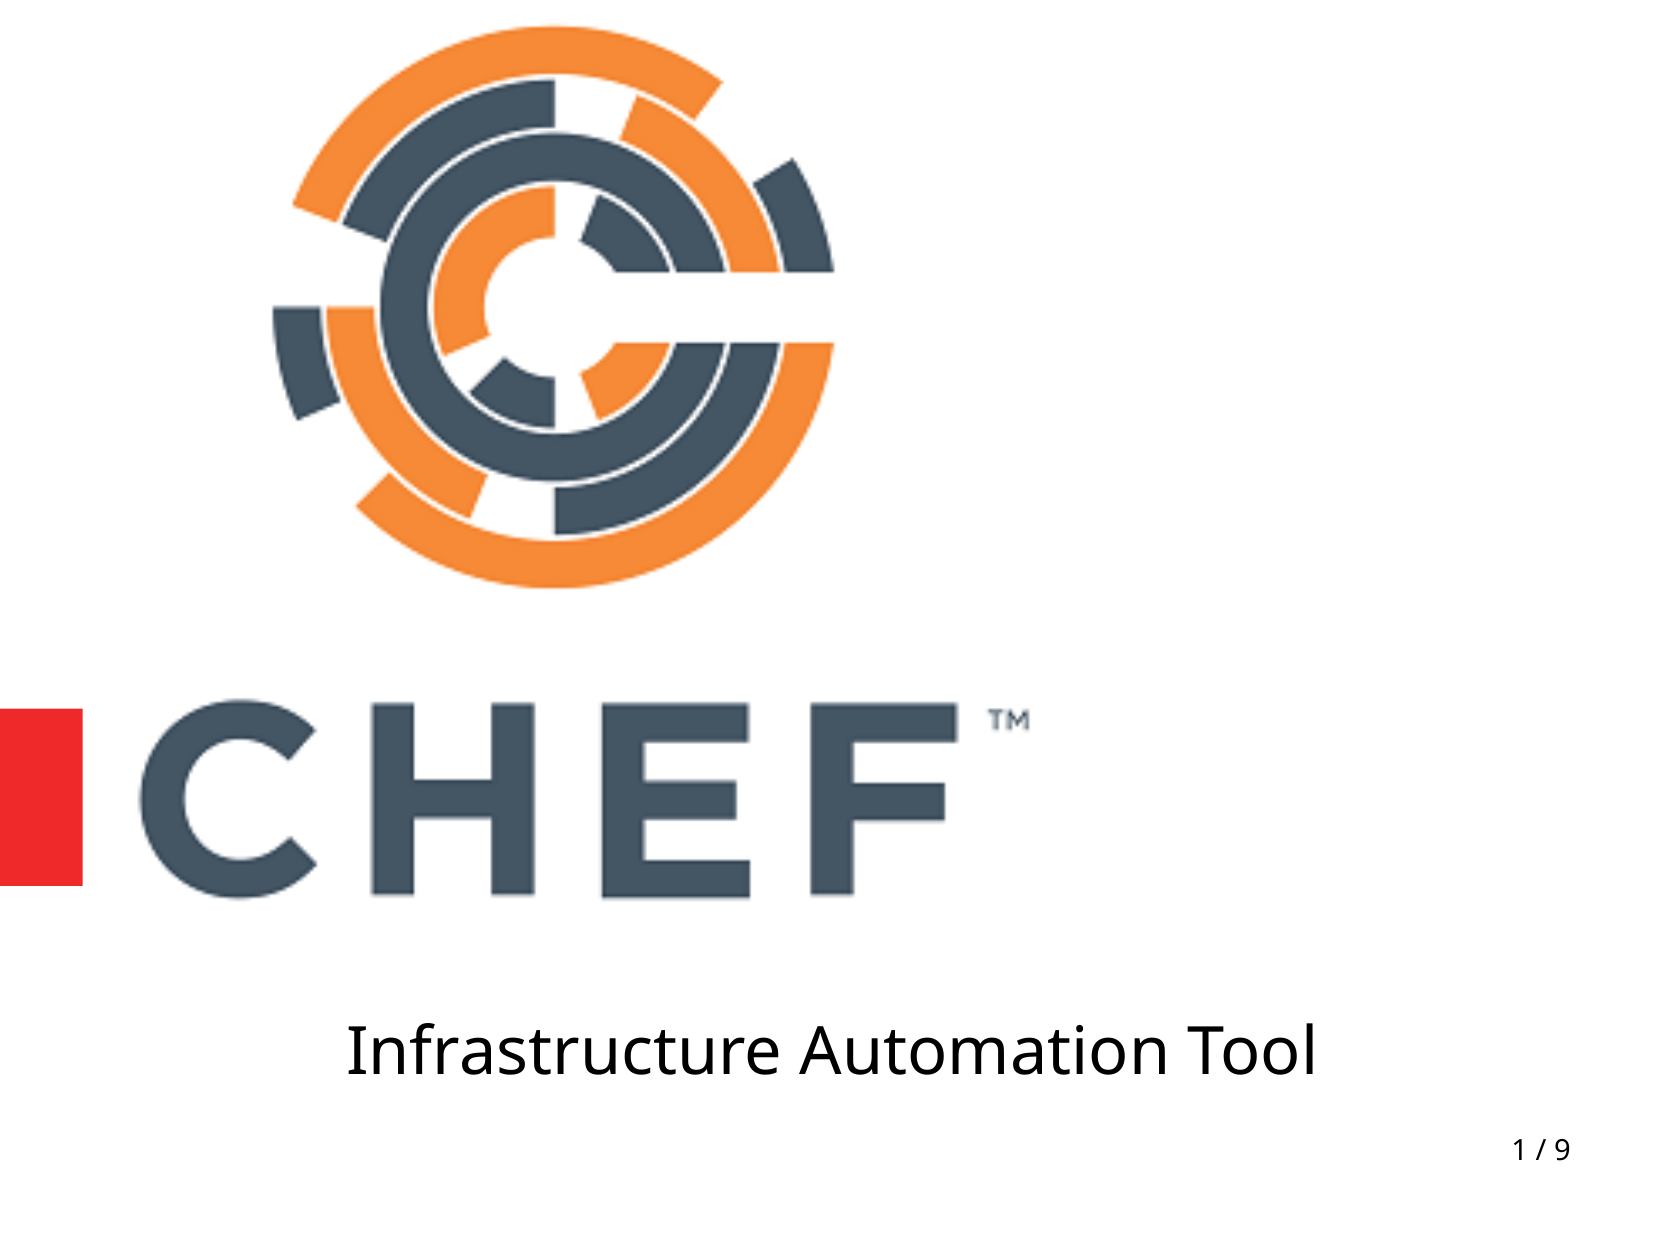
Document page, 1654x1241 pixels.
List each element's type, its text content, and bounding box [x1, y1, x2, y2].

subtitle Infrastructure Automation Tool [129, 968, 1536, 1130]
picture [106, 8, 1057, 922]
title Chef [129, 655, 1536, 928]
